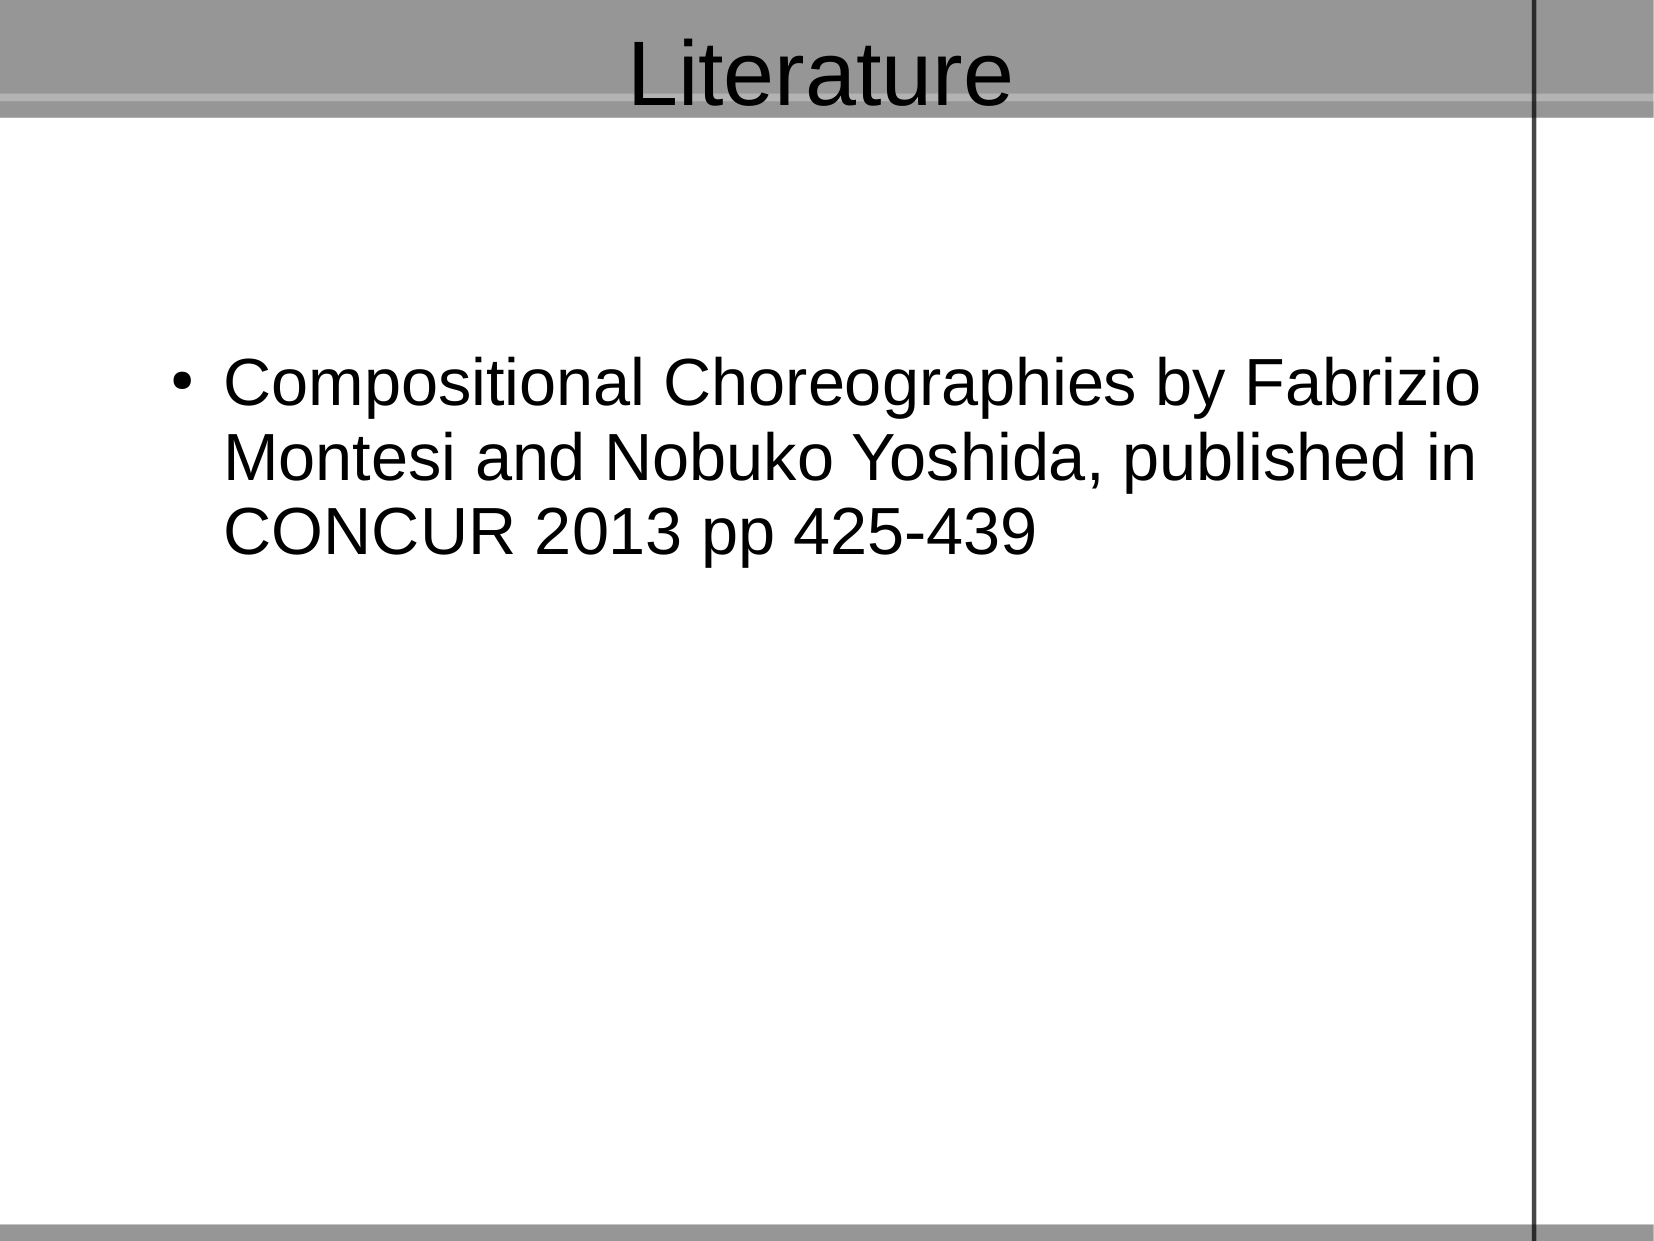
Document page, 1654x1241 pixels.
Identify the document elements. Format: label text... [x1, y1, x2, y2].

title Literature [76, 0, 1565, 178]
picture [0, 0, 1654, 1241]
list Compositional Choreographies by Fabrizio Montesi and Nobuko Yoshida, published in CONCUR 2013 pp 425-439 [152, 344, 1534, 1127]
